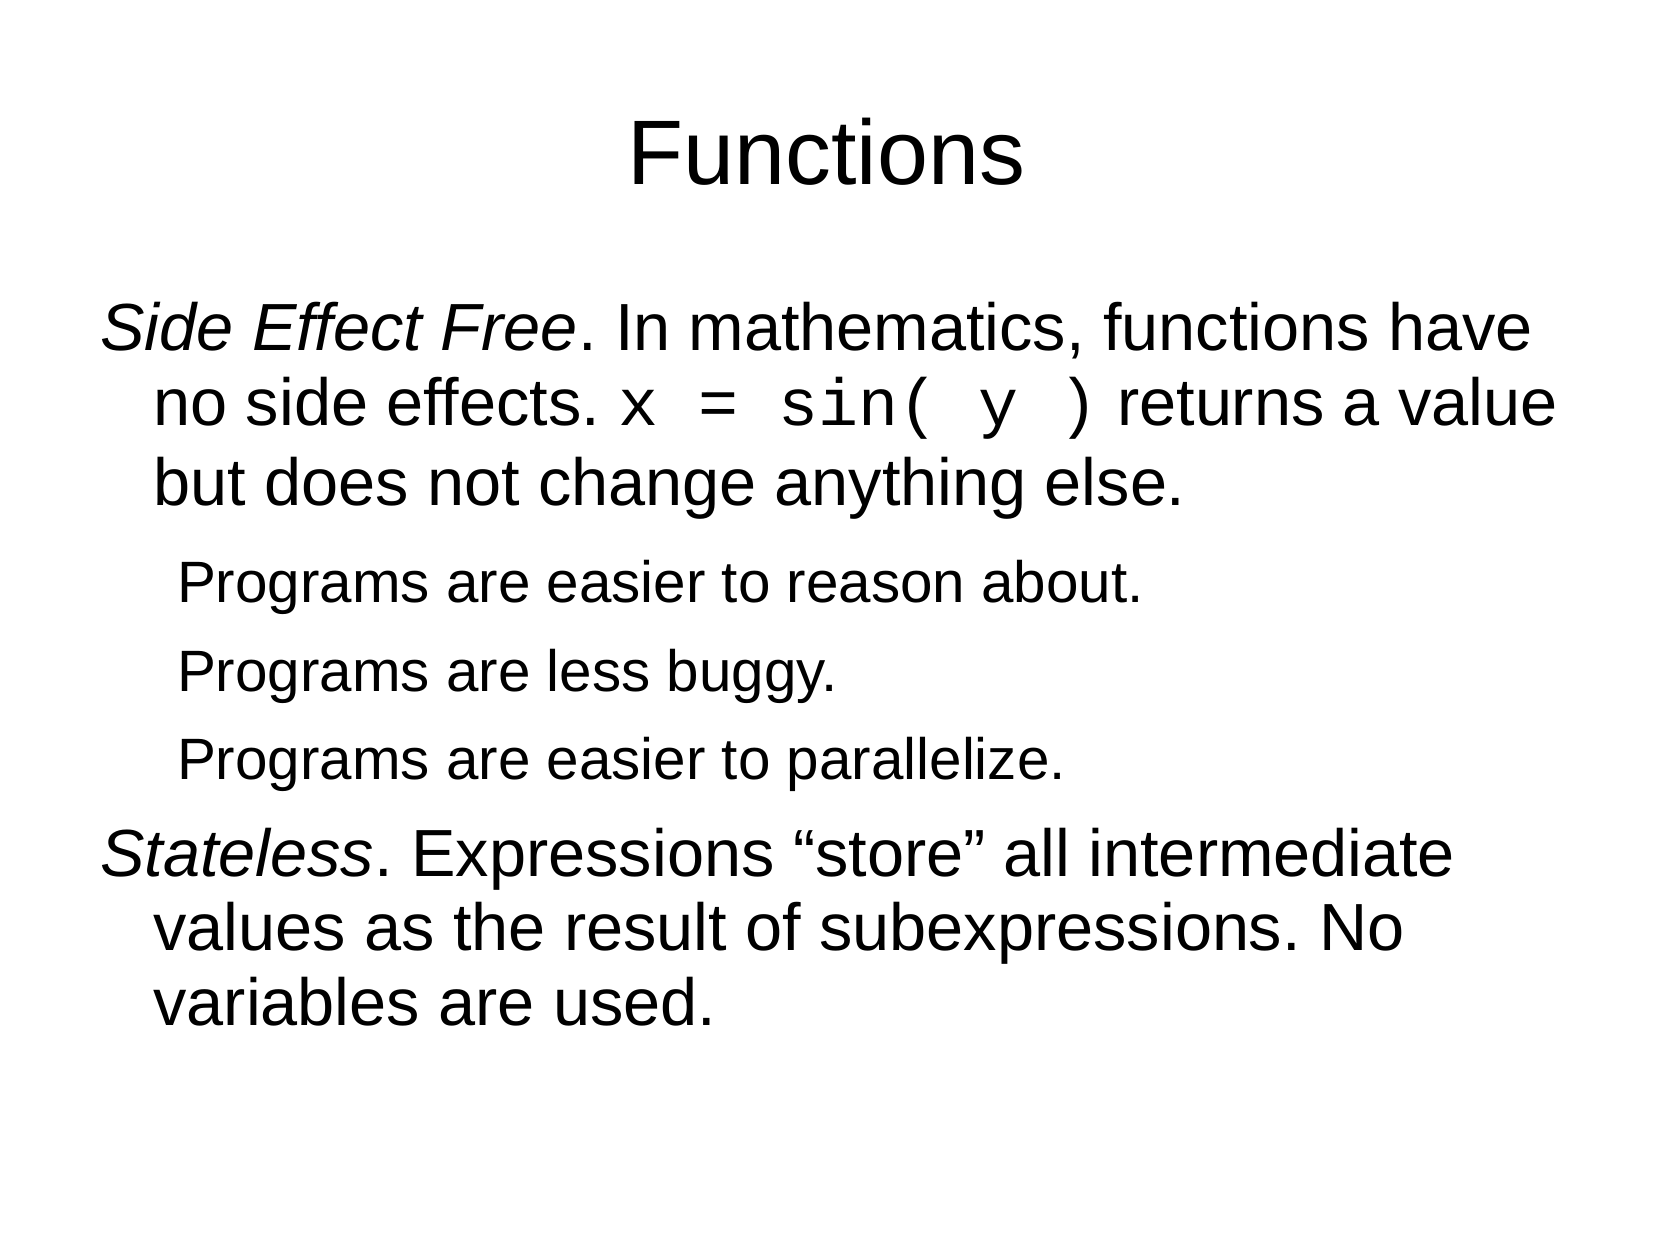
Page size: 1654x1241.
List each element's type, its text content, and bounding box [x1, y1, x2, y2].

title Functions [82, 56, 1571, 250]
list Side Effect Free. In mathematics, functions have no side effects. x = sin( y ) returns a value but does not change anything else. Programs are easier to reason about. Programs are less buggy. Programs are easier to parallelize. Stateless. Expressions “store” all intermediate values as the result of subexpressions. No variables are used. [82, 290, 1571, 1094]
